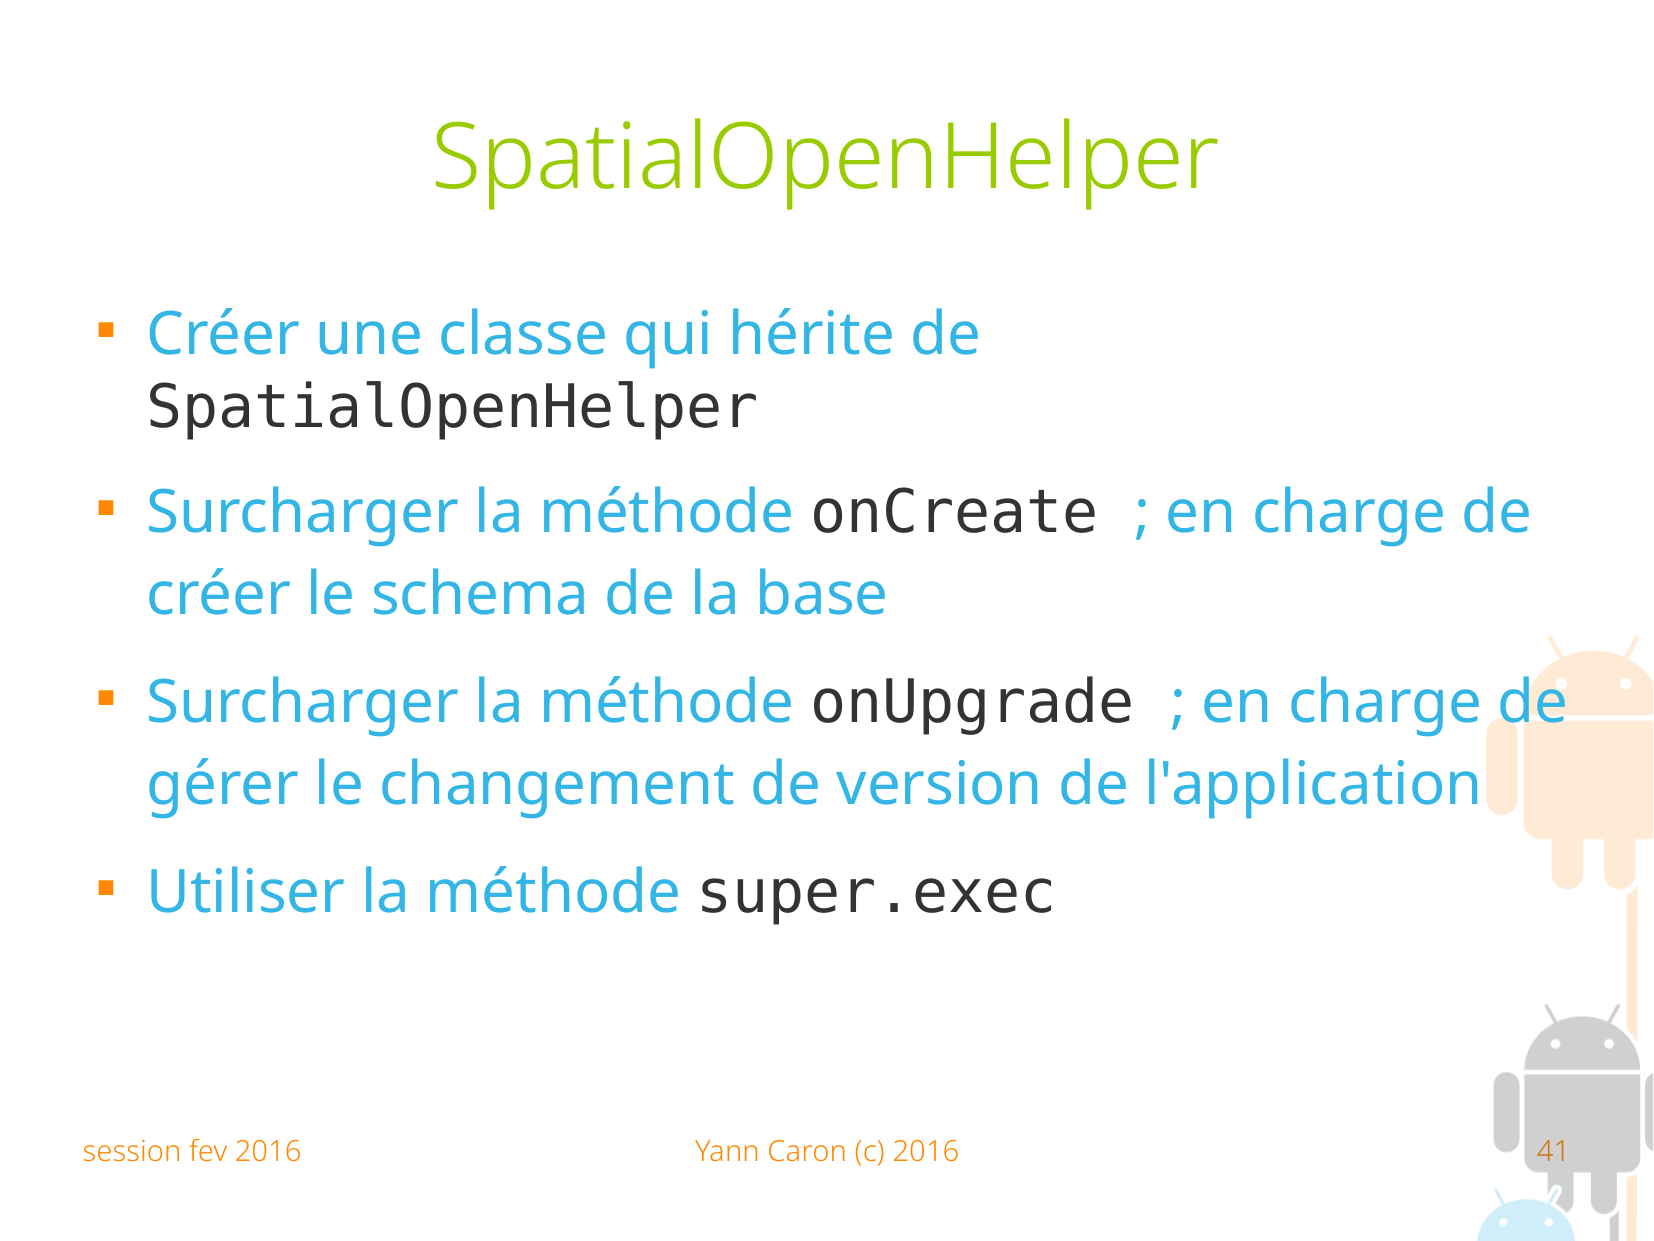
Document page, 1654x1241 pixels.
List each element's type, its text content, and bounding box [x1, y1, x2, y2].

title SpatialOpenHelper [82, 49, 1571, 257]
list Créer une classe qui hérite de SpatialOpenHelper Surcharger la méthode onCreate ; en charge de créer le schema de la base Surcharger la méthode onUpgrade ; en charge de gérer le changement de version de l'application Utiliser la méthode super.exec [82, 290, 1571, 1010]
picture [240, 423, 1654, 1241]
